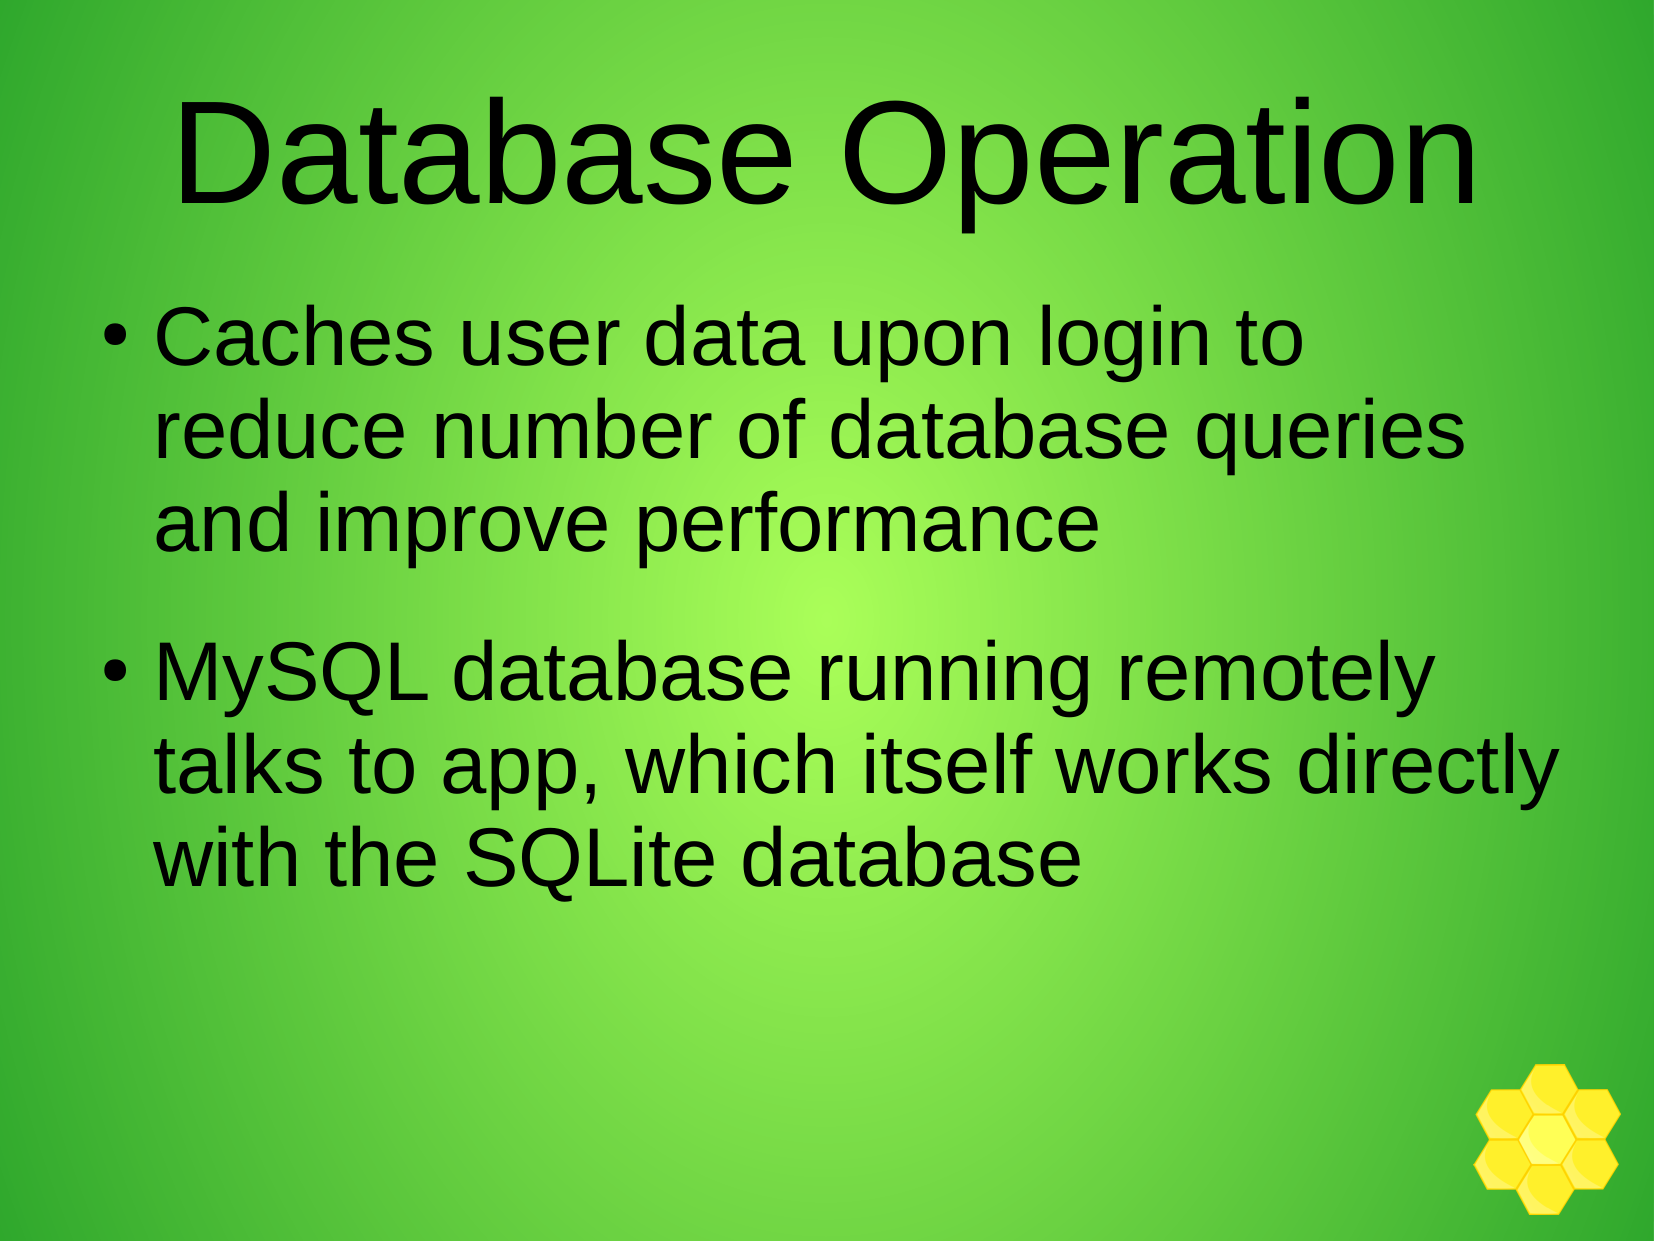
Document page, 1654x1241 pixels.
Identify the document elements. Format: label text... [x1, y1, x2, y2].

title Database Operation [82, 49, 1571, 257]
list Caches user data upon login to reduce number of database queries and improve performance MySQL database running remotely talks to app, which itself works directly with the SQLite database [82, 290, 1571, 1010]
picture [1473, 1064, 1621, 1216]
